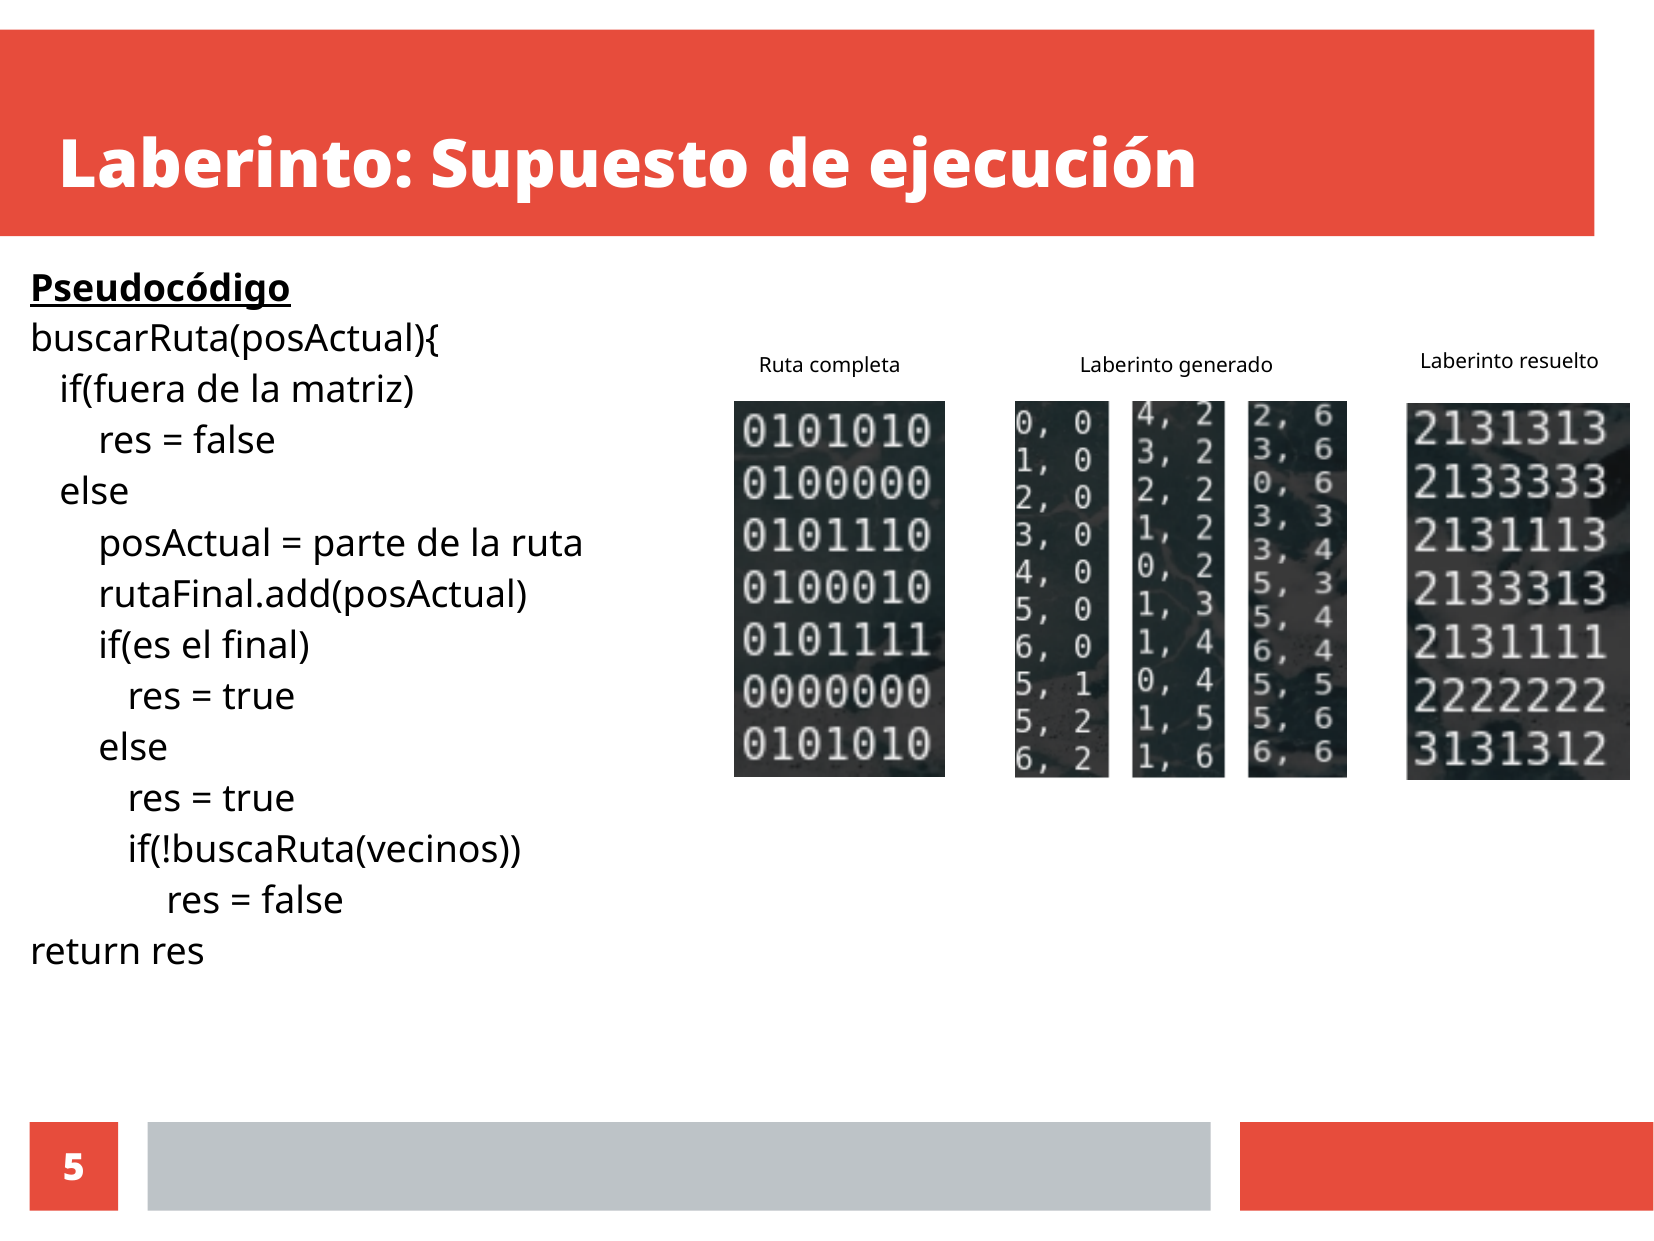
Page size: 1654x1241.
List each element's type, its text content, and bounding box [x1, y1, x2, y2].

picture [1405, 403, 1630, 780]
text_box Laberinto generado [1065, 342, 1312, 402]
text_box Ruta completa [744, 342, 926, 382]
text_box Laberinto resuelto [1405, 338, 1625, 378]
picture [734, 401, 945, 777]
text_box Pseudocódigo buscarRuta(posActual){ if(fuera de la matriz) res = false else posActual = parte de la ruta rutaFinal.add(posActual) if(es el final) res = true else res = true if(!buscaRuta(vecinos)) res = false return res [15, 253, 662, 922]
picture [1015, 401, 1347, 780]
title Laberinto: Supuesto de ejecución [59, 59, 1595, 207]
